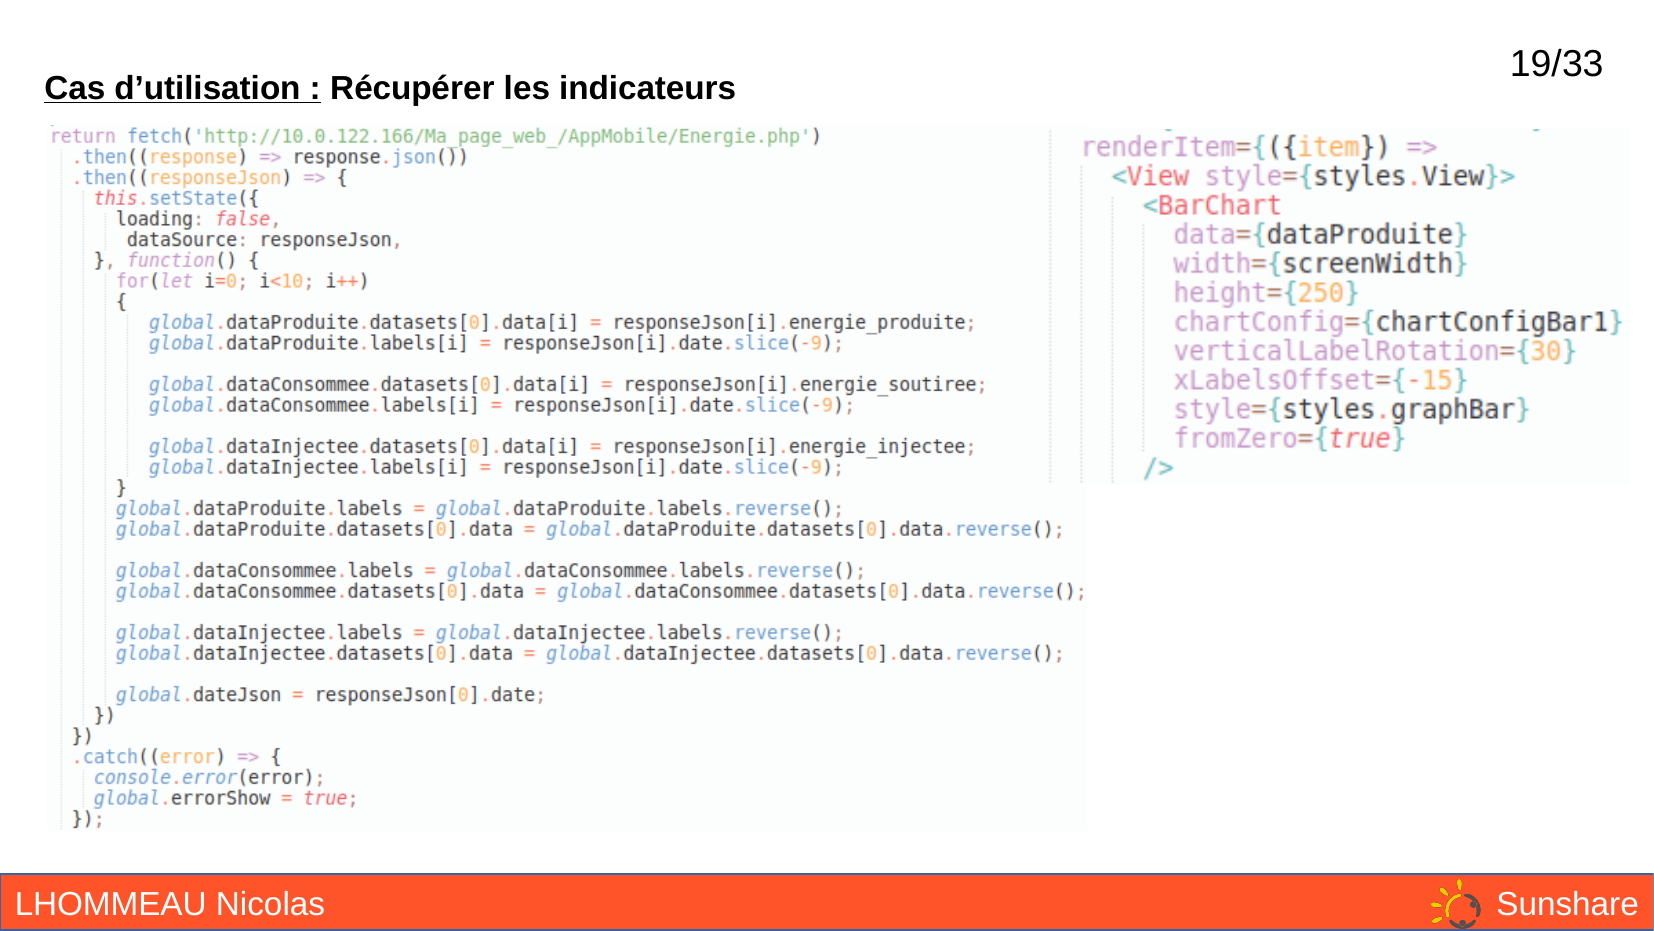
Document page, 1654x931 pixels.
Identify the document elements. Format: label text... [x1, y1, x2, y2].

picture [47, 125, 1630, 832]
text_box Cas d’utilisation : Récupérer les indicateurs [29, 58, 1134, 118]
picture [1429, 877, 1483, 931]
